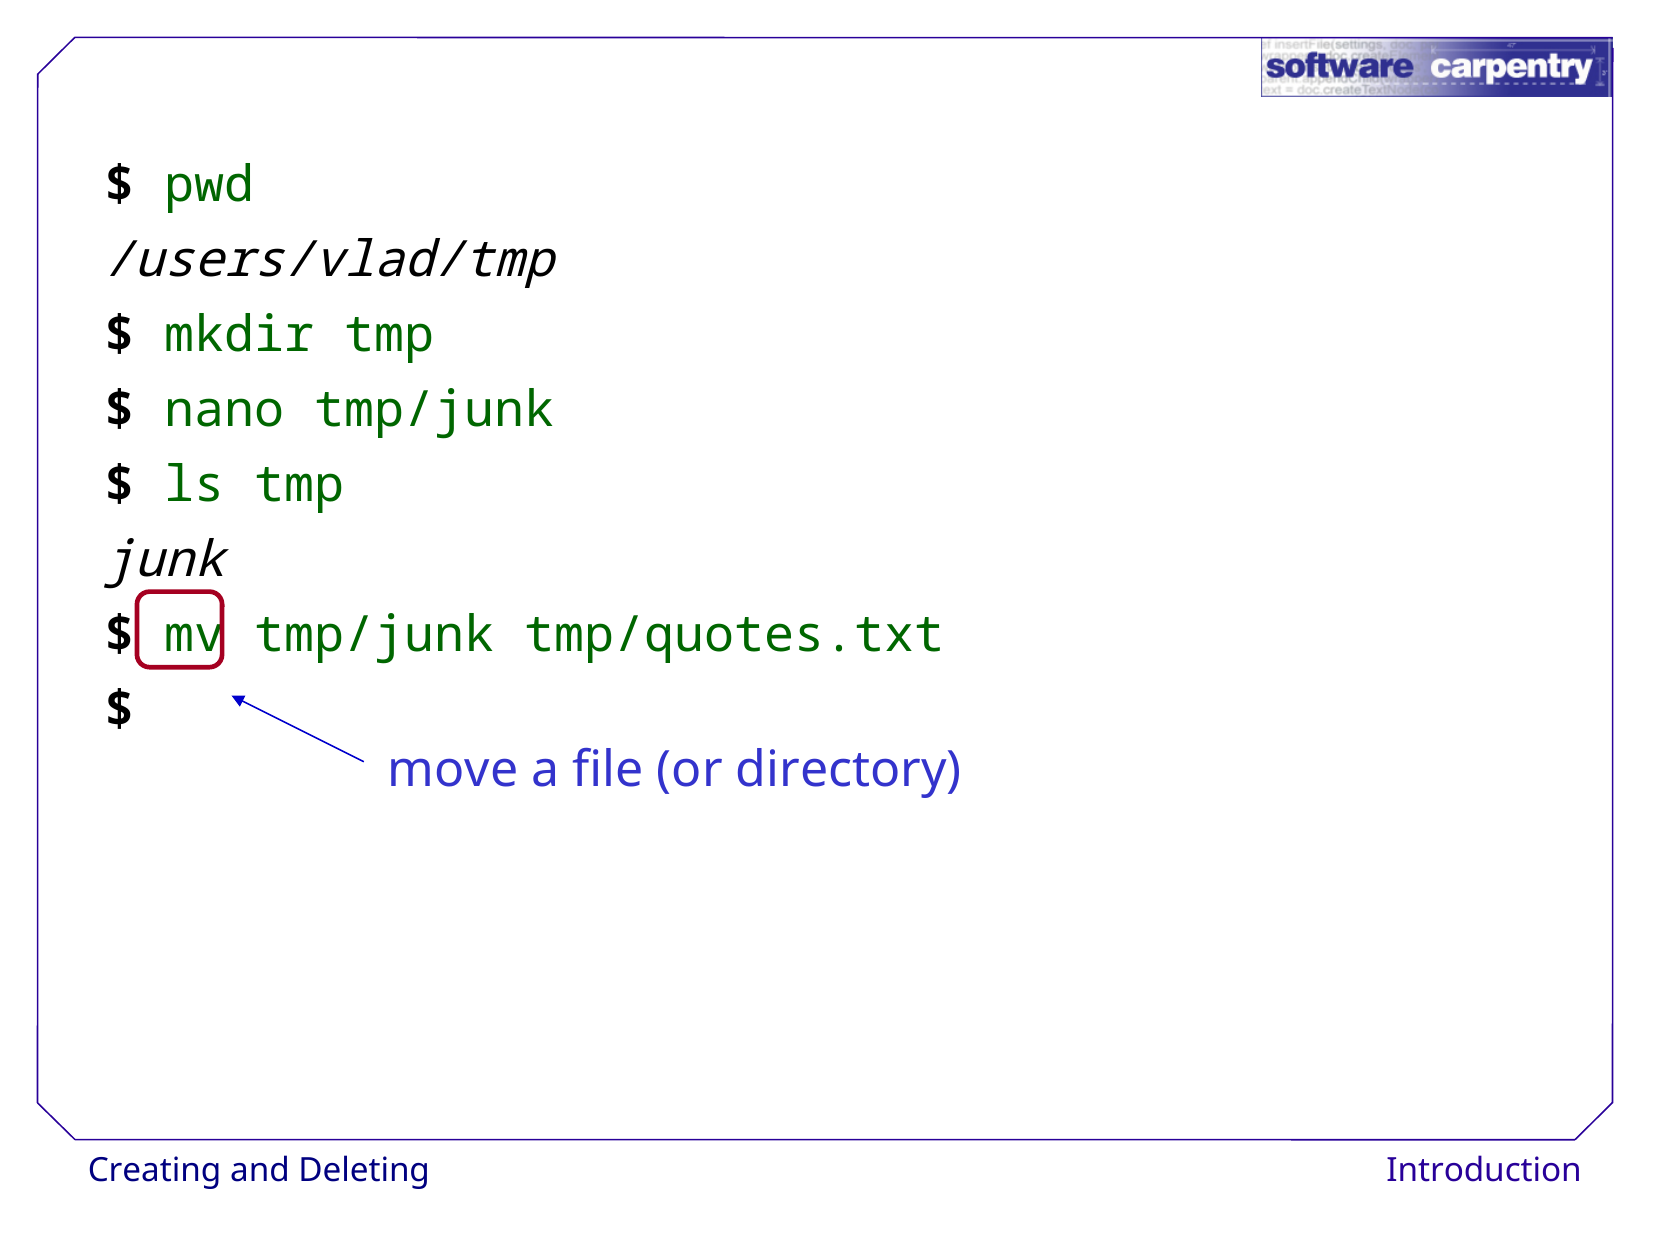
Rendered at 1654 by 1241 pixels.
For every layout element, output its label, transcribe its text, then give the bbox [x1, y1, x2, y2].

text_box $ pwd /users/vlad/tmp $ mkdir tmp $ nano tmp/junk $ ls tmp junk $ mv tmp/junk tmp/quotes.txt $ [89, 128, 1512, 1121]
text_box move a file (or directory) [373, 714, 1234, 838]
picture [1261, 39, 1613, 97]
